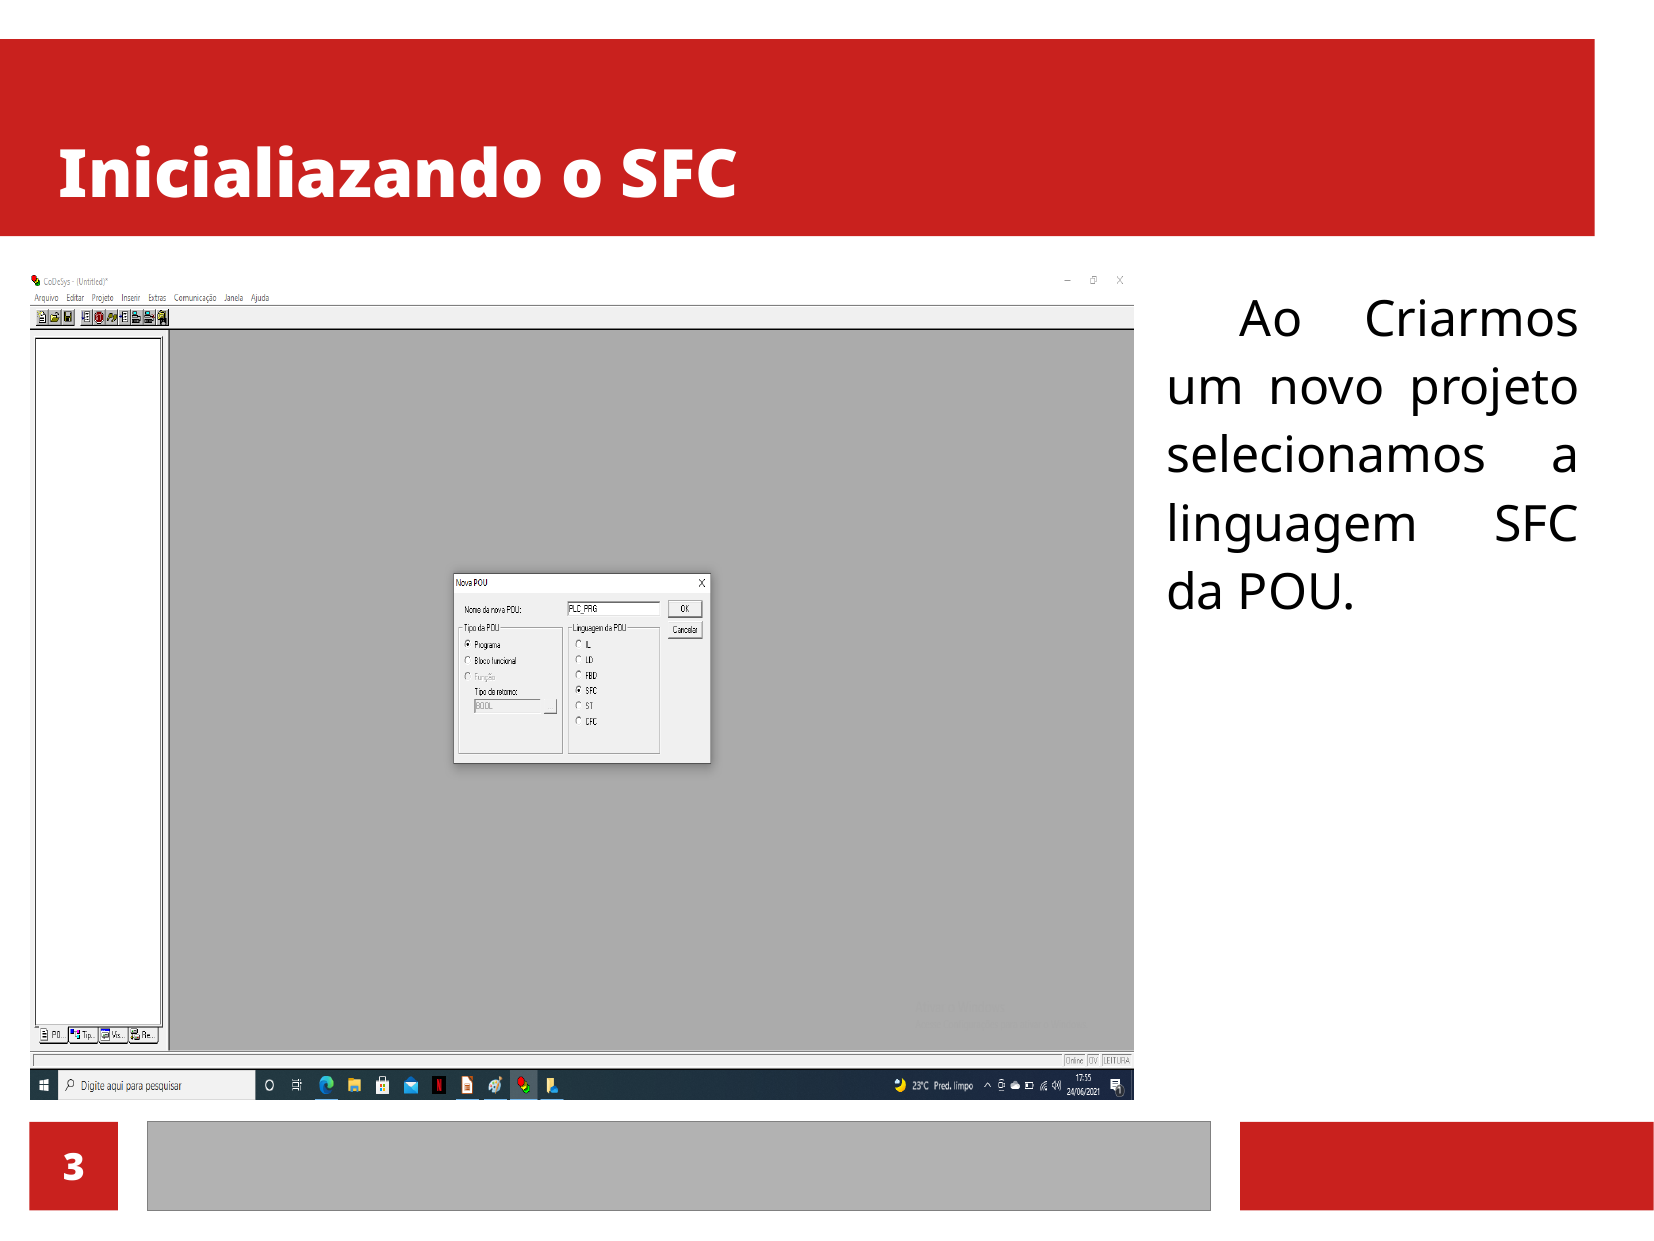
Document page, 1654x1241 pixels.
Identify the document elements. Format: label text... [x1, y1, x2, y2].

text_box Ao Criarmos um novo projeto selecionamos a linguagem SFC da POU. [1151, 275, 1595, 851]
picture [30, 272, 1134, 1100]
title Inicialiazando o SFC [58, 58, 1595, 217]
